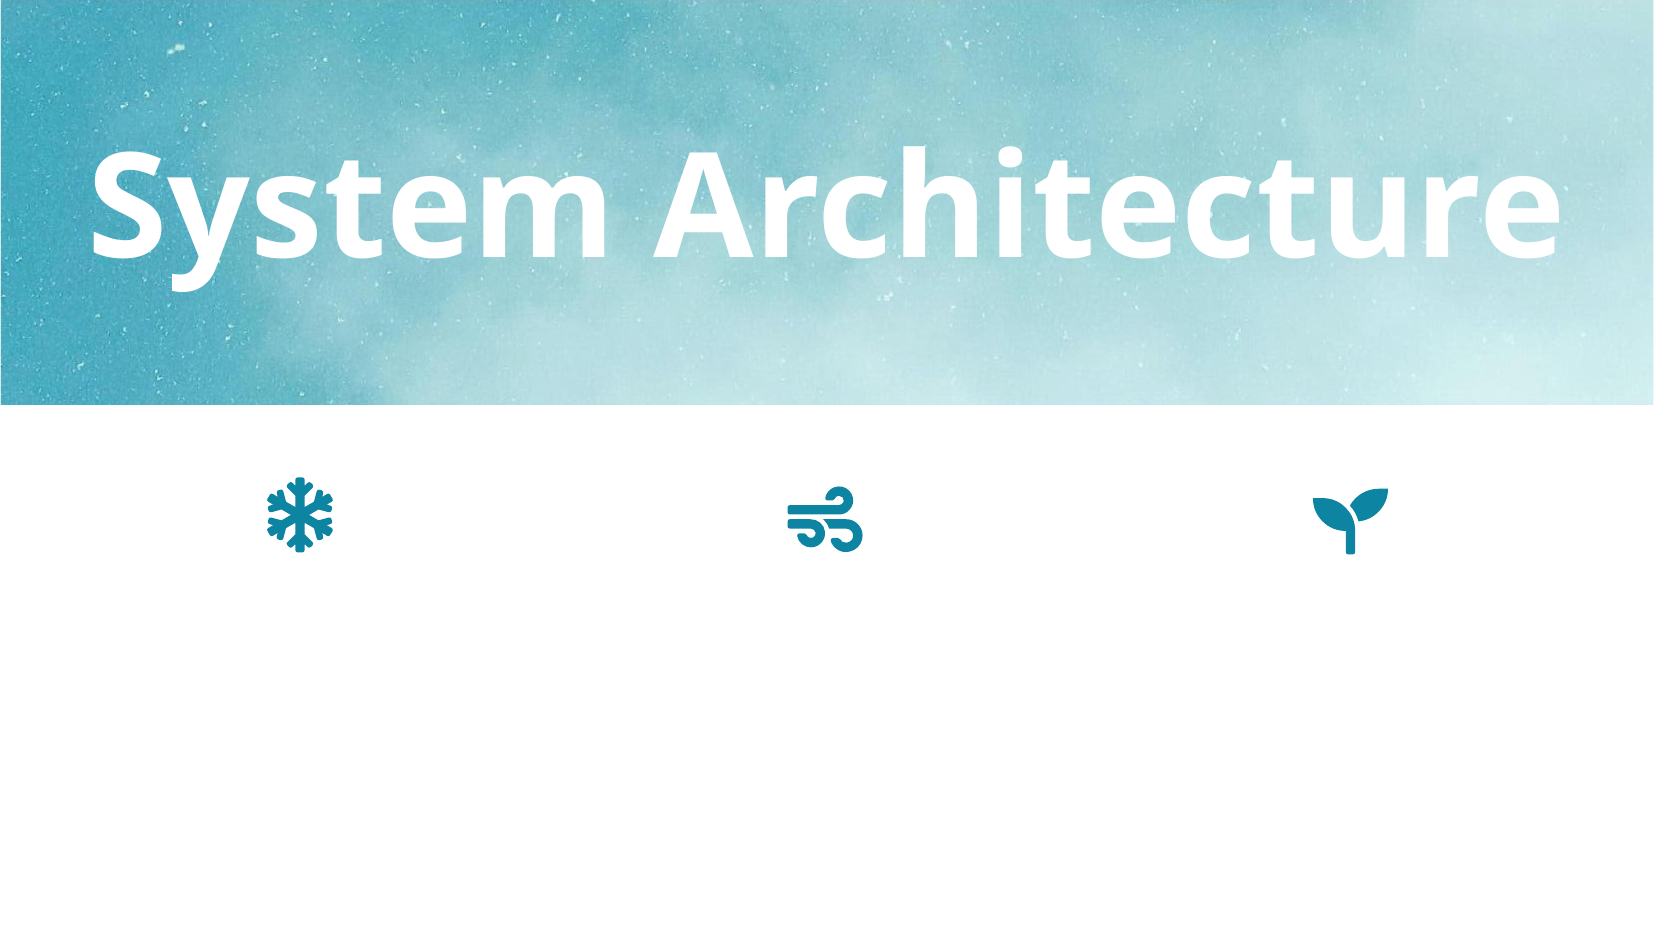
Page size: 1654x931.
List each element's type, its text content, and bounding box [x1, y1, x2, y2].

title System Architecture [82, 53, 1571, 349]
text_box [787, 519, 825, 548]
picture [2, 1, 1653, 405]
text_box [1312, 498, 1356, 555]
text_box [787, 486, 854, 515]
text_box [1349, 488, 1388, 522]
text_box [267, 477, 333, 553]
text_box [823, 519, 863, 553]
